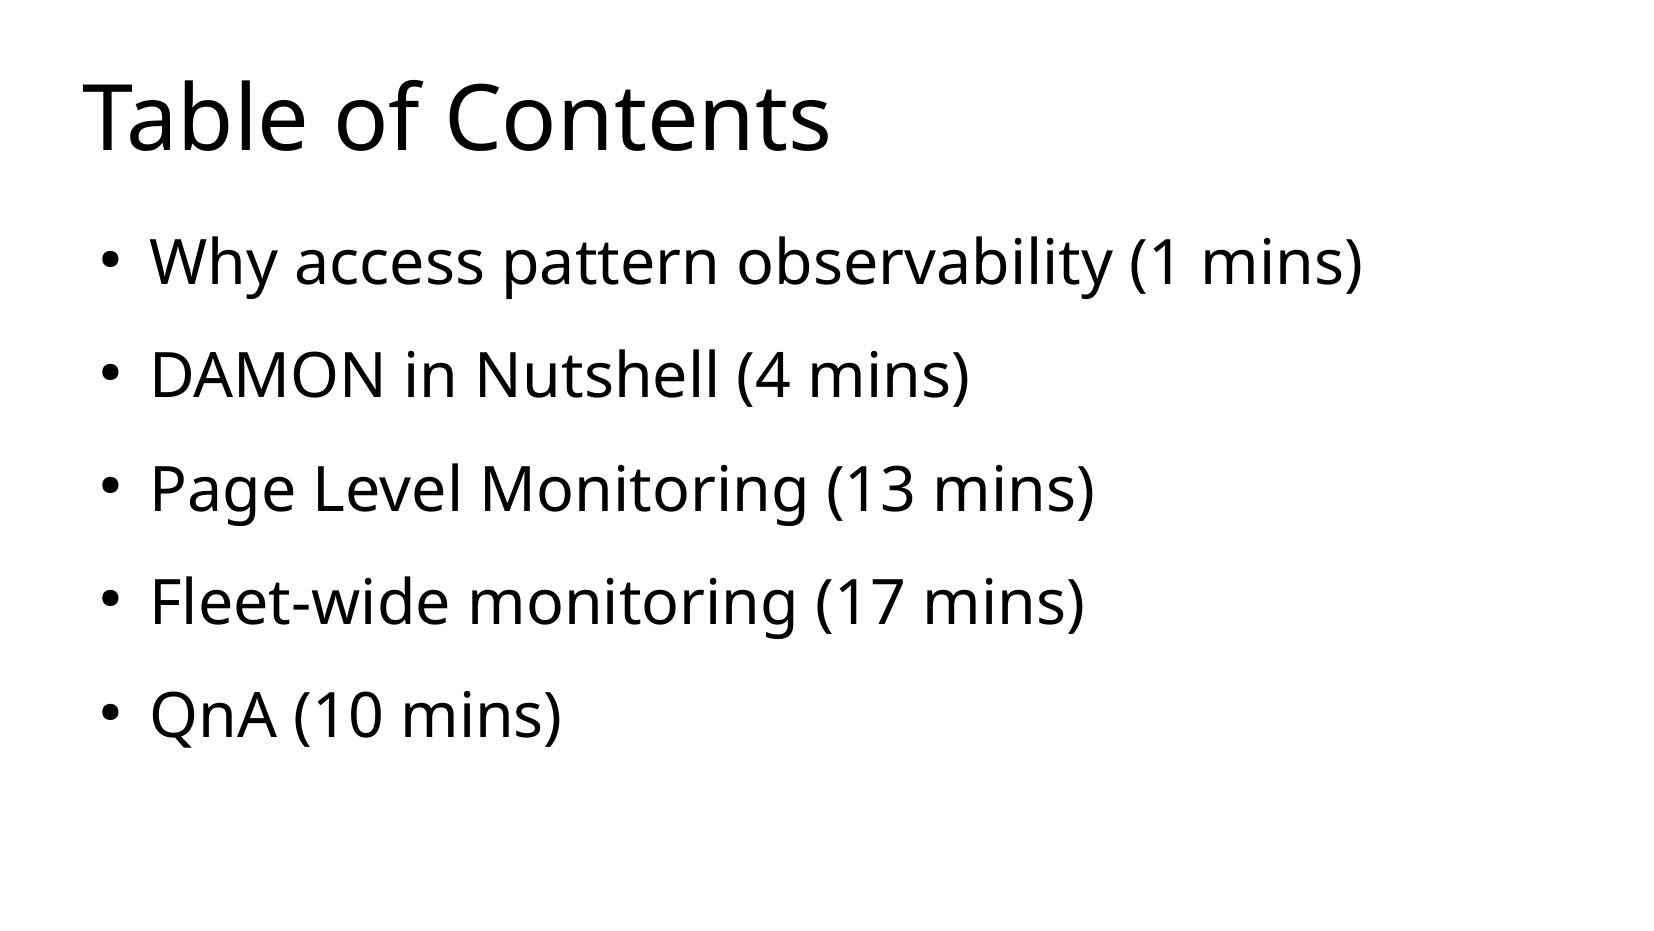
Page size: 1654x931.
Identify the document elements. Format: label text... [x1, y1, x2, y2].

list Why access pattern observability (1 mins) DAMON in Nutshell (4 mins) Page Level Monitoring (13 mins) Fleet-wide monitoring (17 mins) QnA (10 mins) [82, 217, 1571, 758]
title Table of Contents [82, 37, 1571, 193]
